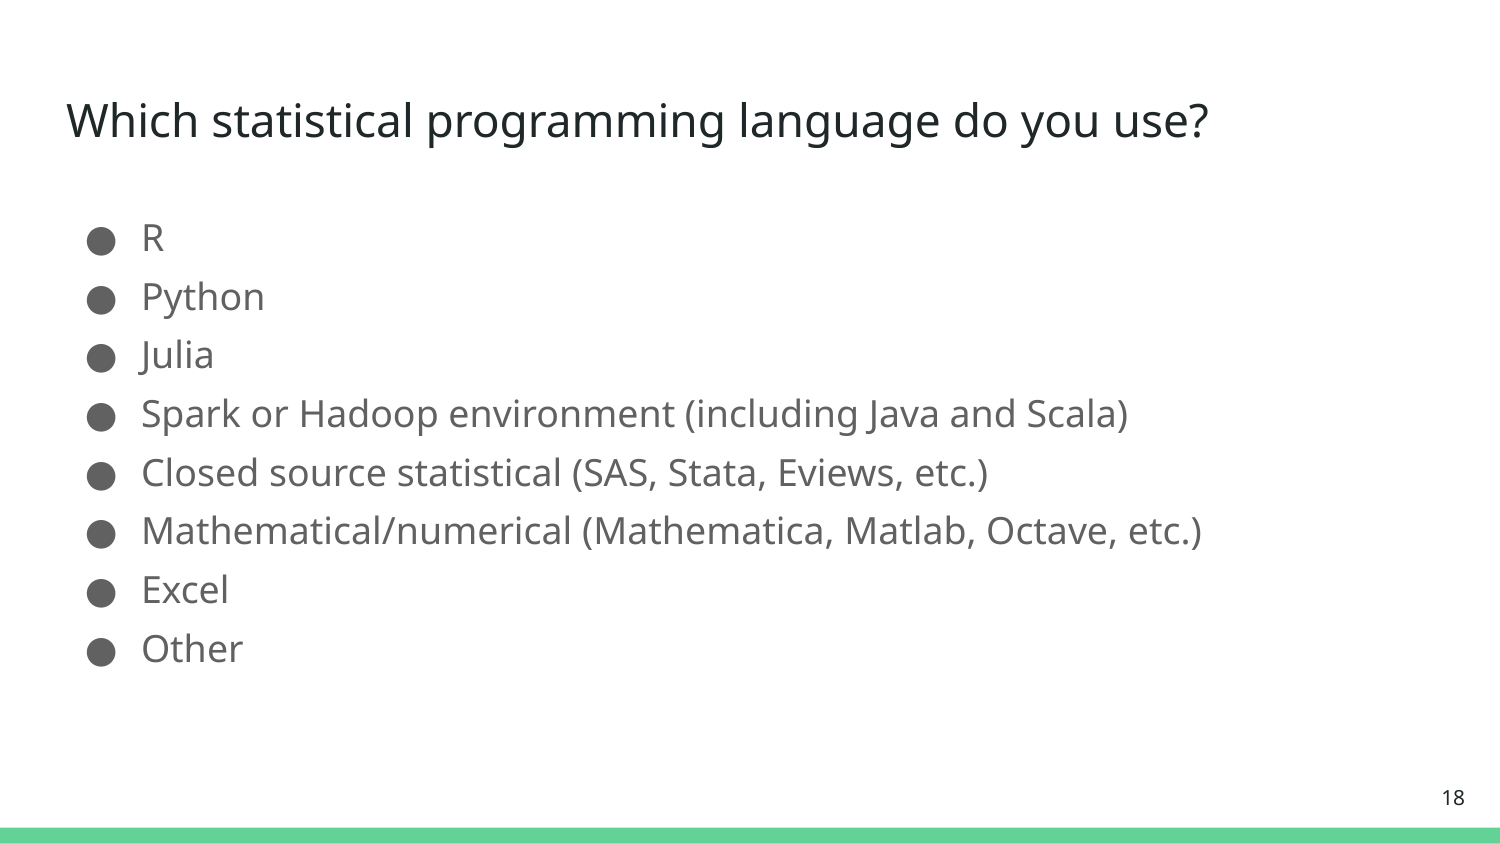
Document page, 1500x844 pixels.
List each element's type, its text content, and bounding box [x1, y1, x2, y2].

list R Python Julia Spark or Hadoop environment (including Java and Scala) Closed source statistical (SAS, Stata, Eviews, etc.) Mathematical/numerical (Mathematica, Matlab, Octave, etc.) Excel Other [51, 189, 1449, 750]
slide_number <number> [1389, 764, 1480, 830]
title Which statistical programming language do you use? [51, 72, 1449, 167]
